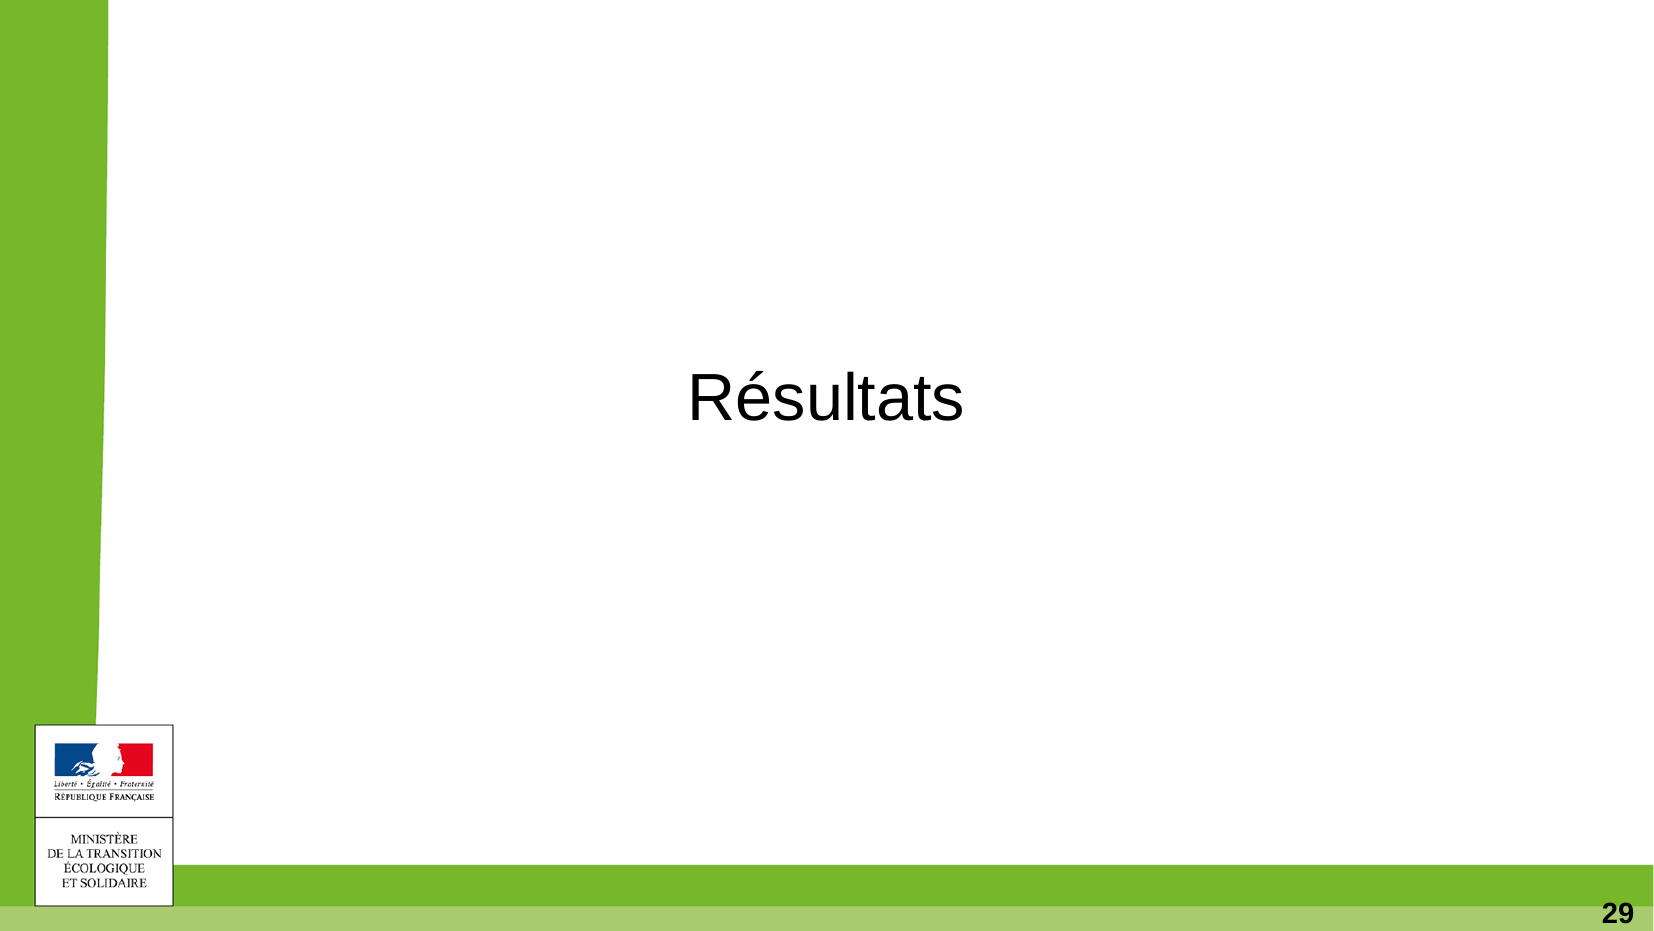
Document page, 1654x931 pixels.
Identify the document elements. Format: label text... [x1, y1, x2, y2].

subtitle Résultats [82, 37, 1571, 758]
picture [0, 0, 1654, 931]
